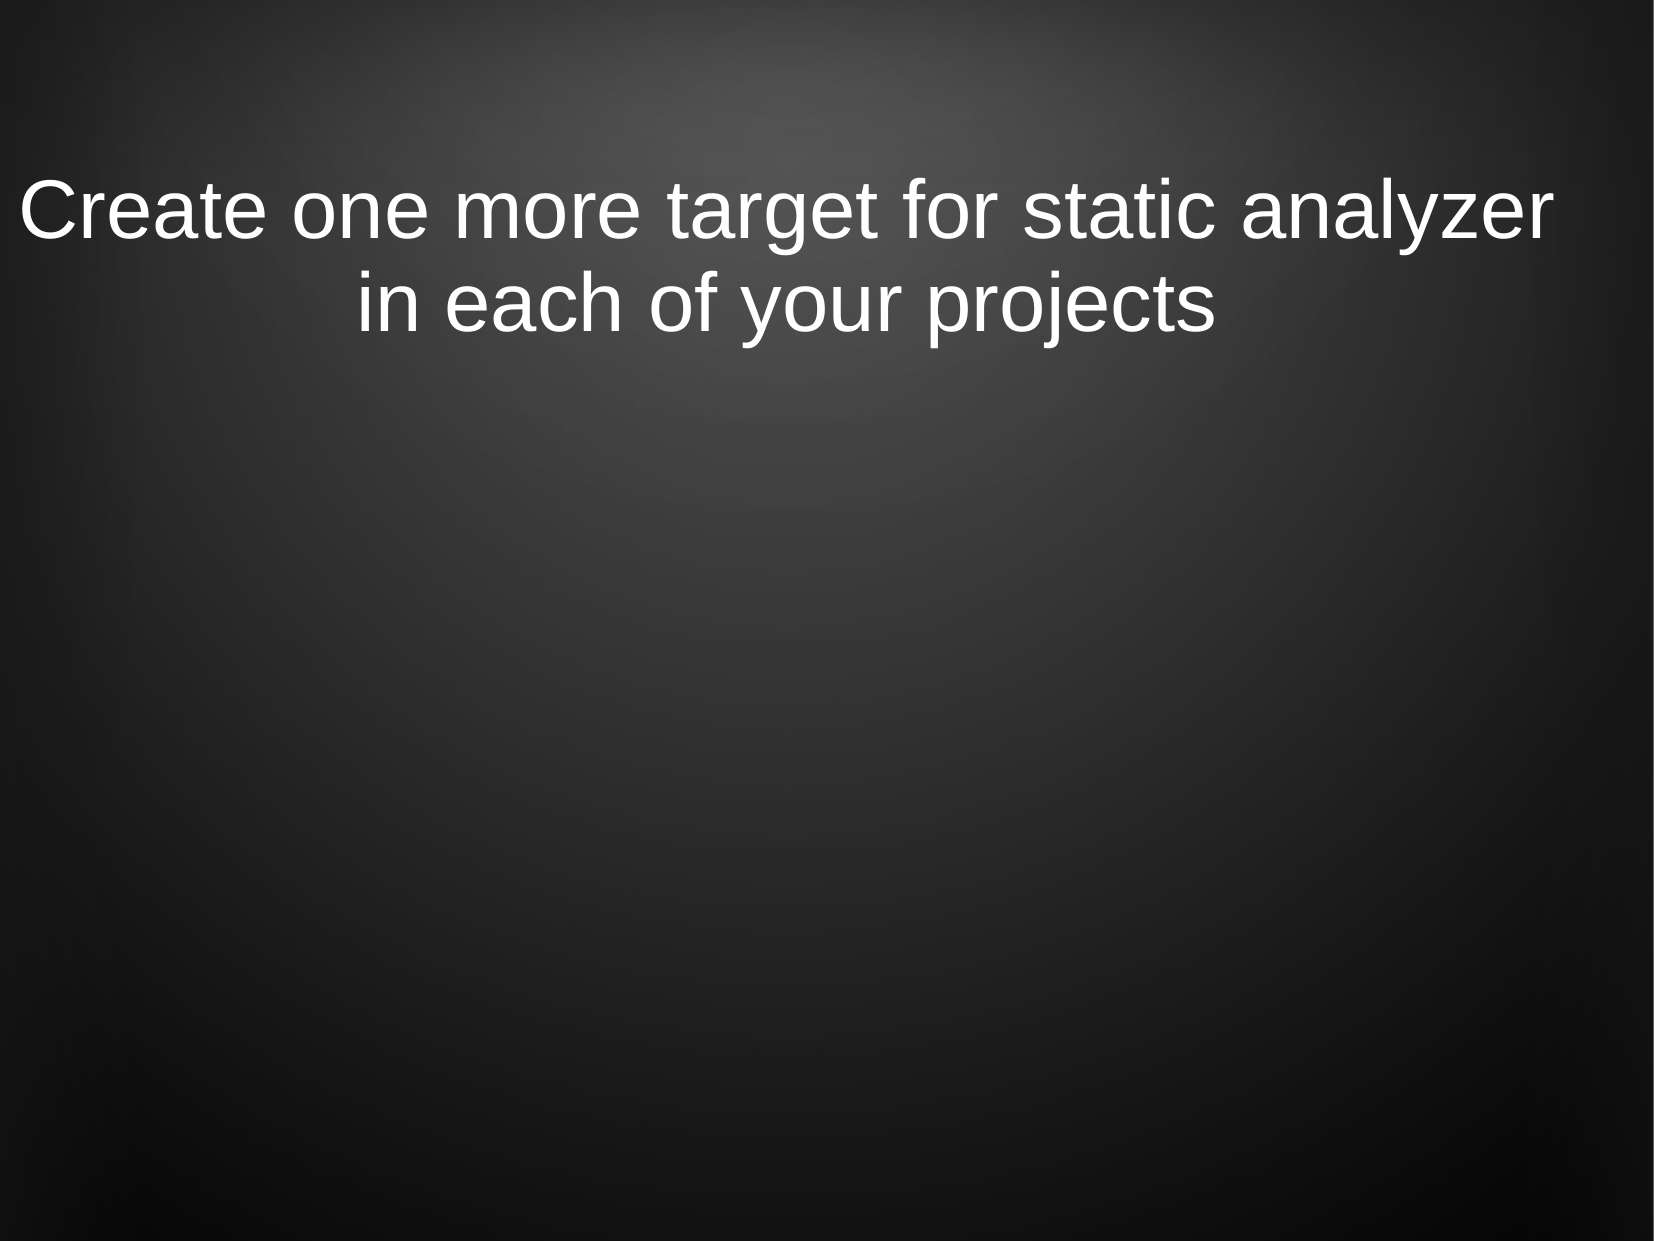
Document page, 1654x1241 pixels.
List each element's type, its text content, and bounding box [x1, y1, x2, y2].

text_box Create one more target for static analyzer in each of your projects [0, 155, 1576, 358]
picture [0, 0, 1654, 1241]
